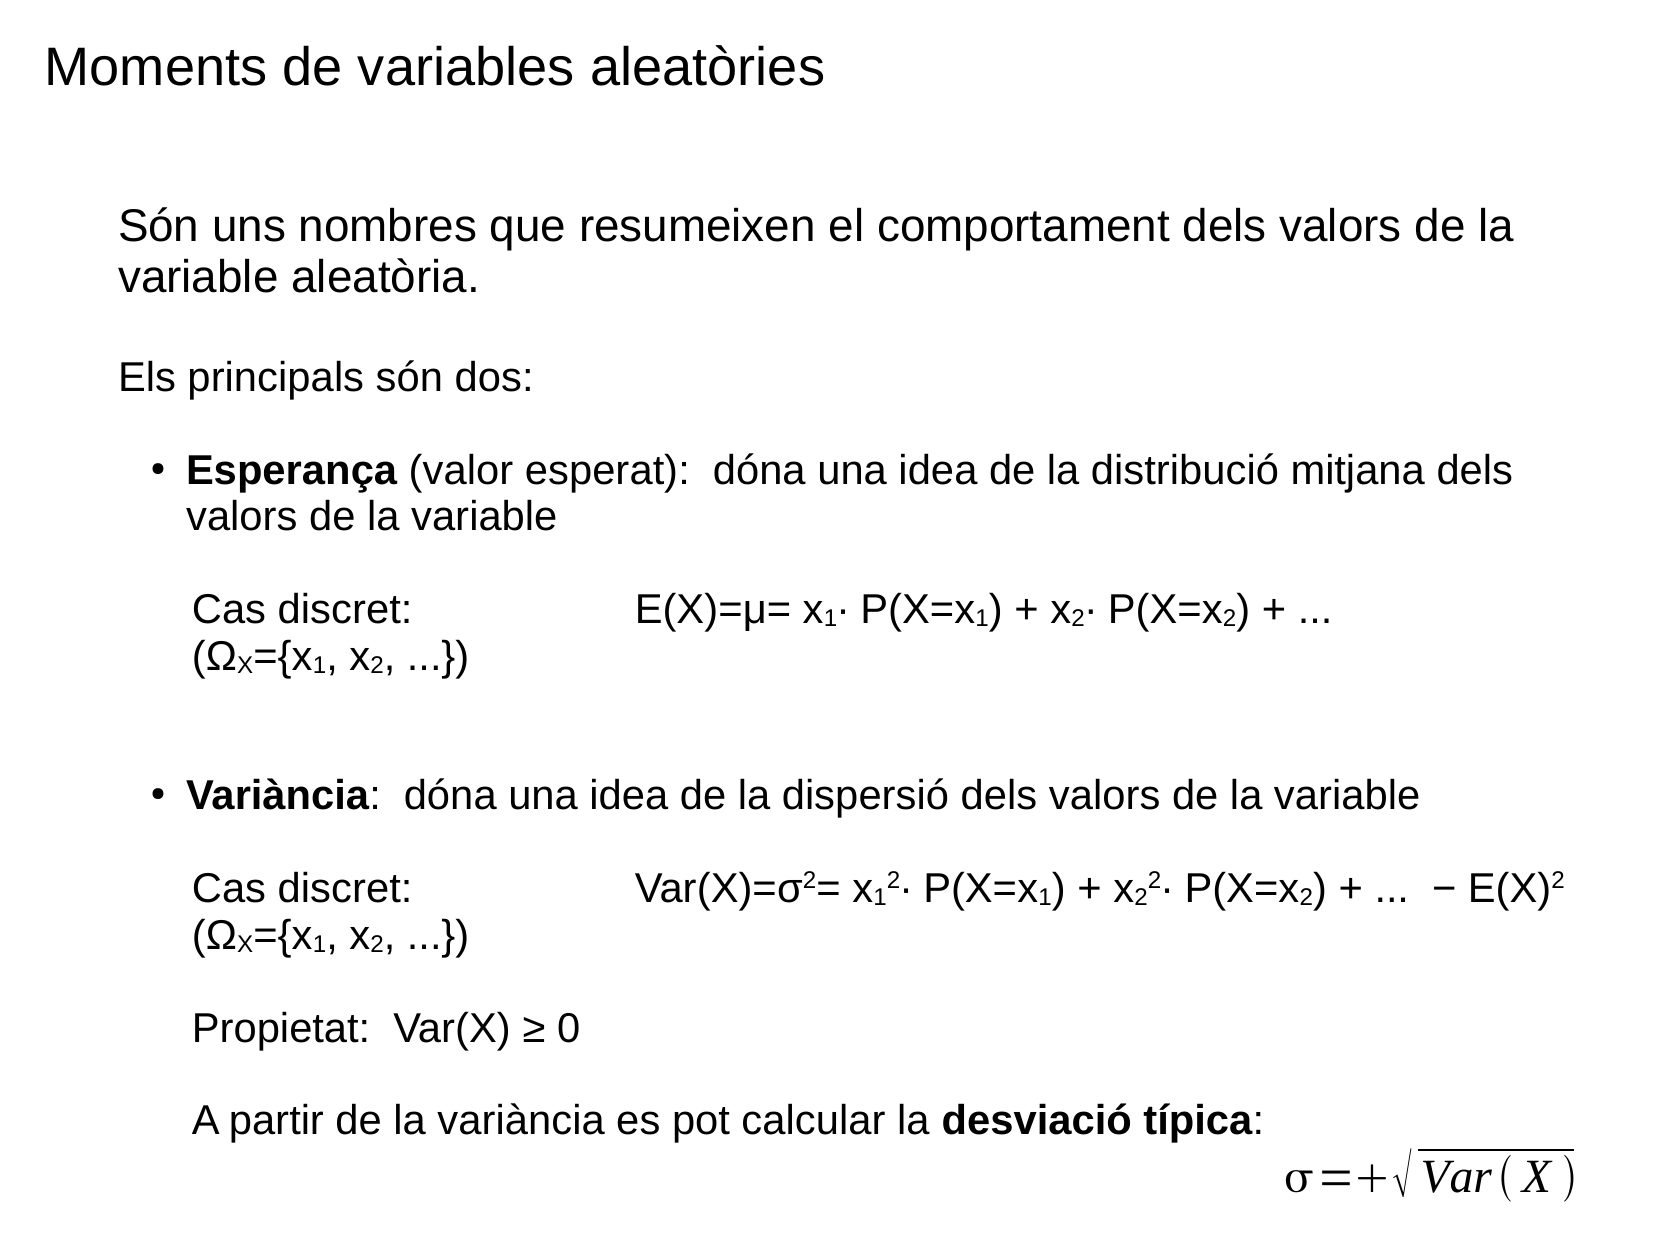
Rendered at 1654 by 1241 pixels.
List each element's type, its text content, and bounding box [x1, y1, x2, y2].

text_box Moments de variables aleatòries Són uns nombres que resumeixen el comportament dels valors de la variable aleatòria. Els principals són dos: Esperança (valor esperat): dóna una idea de la distribució mitjana dels valors de la variable Cas discret: E(X)=μ= x1∙ P(X=x1) + x2∙ P(X=x2) + ... (ΩX={x1, x2, ...}) Variància: dóna una idea de la dispersió dels valors de la variable Cas discret: Var(X)=σ2= x12∙ P(X=x1) + x22∙ P(X=x2) + ... − E(X)2 (ΩX={x1, x2, ...}) Propietat: Var(X) ≥ 0 A partir de la variància es pot calcular la desviació típica: [29, 29, 1595, 1241]
chart [1277, 1145, 1583, 1205]
